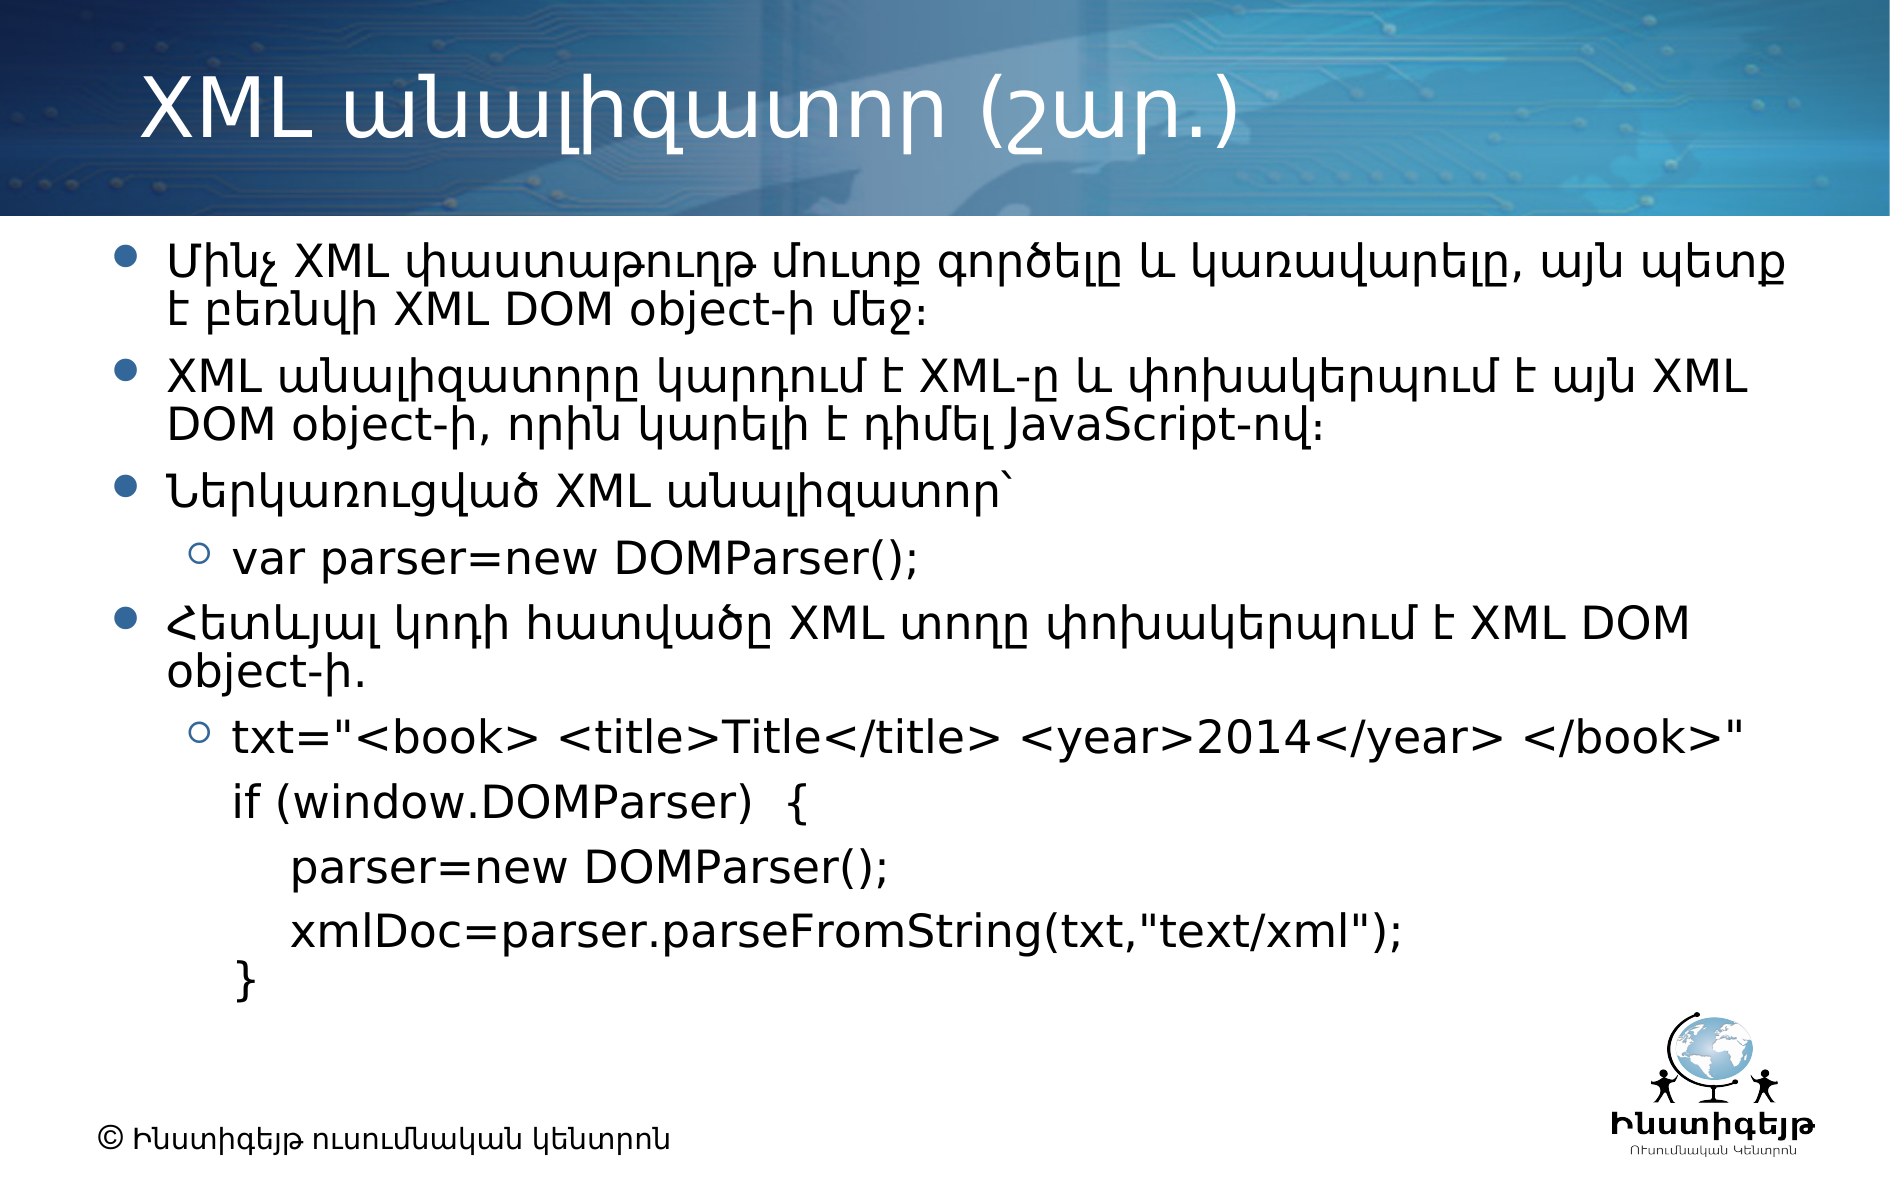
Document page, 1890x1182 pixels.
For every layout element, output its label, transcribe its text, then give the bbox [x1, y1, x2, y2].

picture [1612, 1012, 1815, 1157]
list Մինչ XML փաստաթուղթ մուտք գործելը և կառավարելը, այն պետք է բեռնվի XML DOM object-ի մեջ։ XML անալիզատորը կարդում է XML-ը և փոխակերպում է այն XML DOM object-ի, որին կարելի է դիմել JavaScript-ով։ Ներկառուցված XML անալիզատոր՝ var parser=new DOMParser(); Հետևյալ կոդի հատվածը XML տողը փոխակերպում է XML DOM object-ի․ txt="<book> <title>Title</title> <year>2014</year> </book>" if (window.DOMParser) { parser=new DOMParser(); xmlDoc=parser.parseFromString(txt,"text/xml"); } [111, 239, 1801, 267]
picture [0, 0, 1890, 216]
